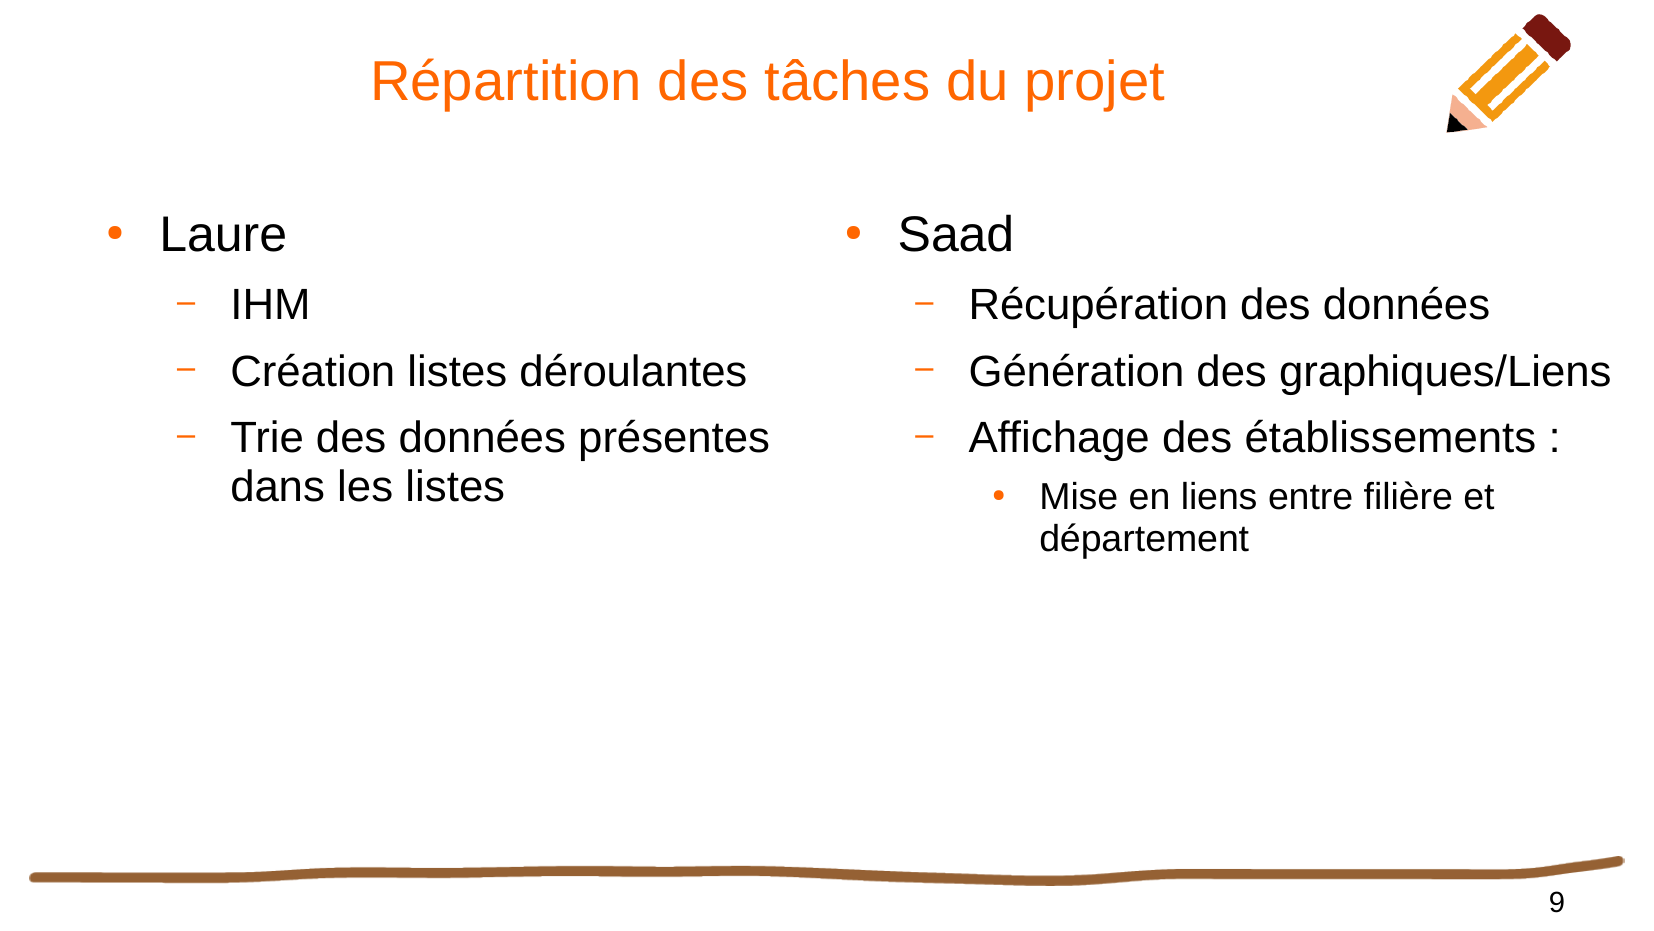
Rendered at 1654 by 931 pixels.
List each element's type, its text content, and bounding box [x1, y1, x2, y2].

list Saad Récupération des données Génération des graphiques/Liens Affichage des établissements : Mise en liens entre filière et département [826, 206, 1625, 857]
title Répartition des tâches du projet [88, 29, 1447, 133]
picture [29, 856, 1625, 886]
picture [1446, 14, 1571, 133]
list Laure IHM Création listes déroulantes Trie des données présentes dans les listes [88, 206, 809, 857]
